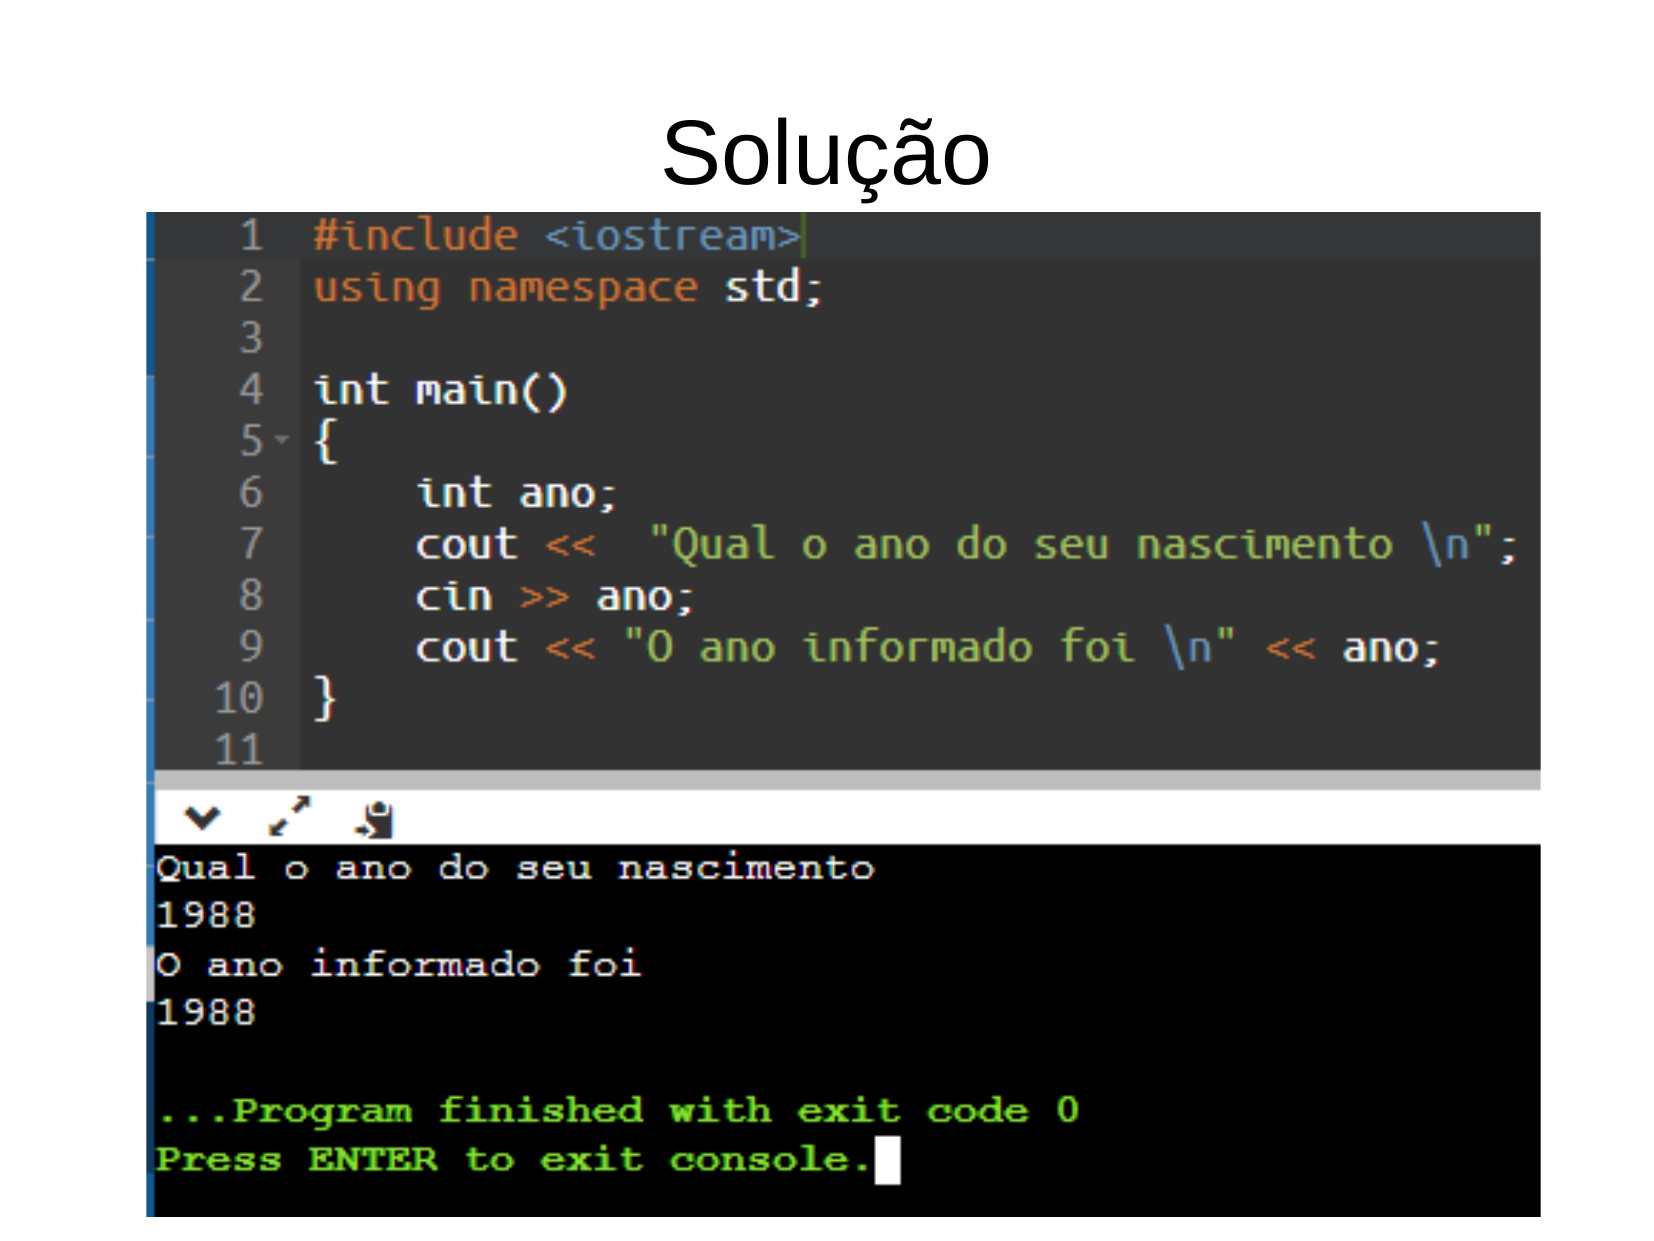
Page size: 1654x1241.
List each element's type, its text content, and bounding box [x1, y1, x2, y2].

picture [146, 212, 1541, 1217]
title Solução [82, 49, 1571, 257]
